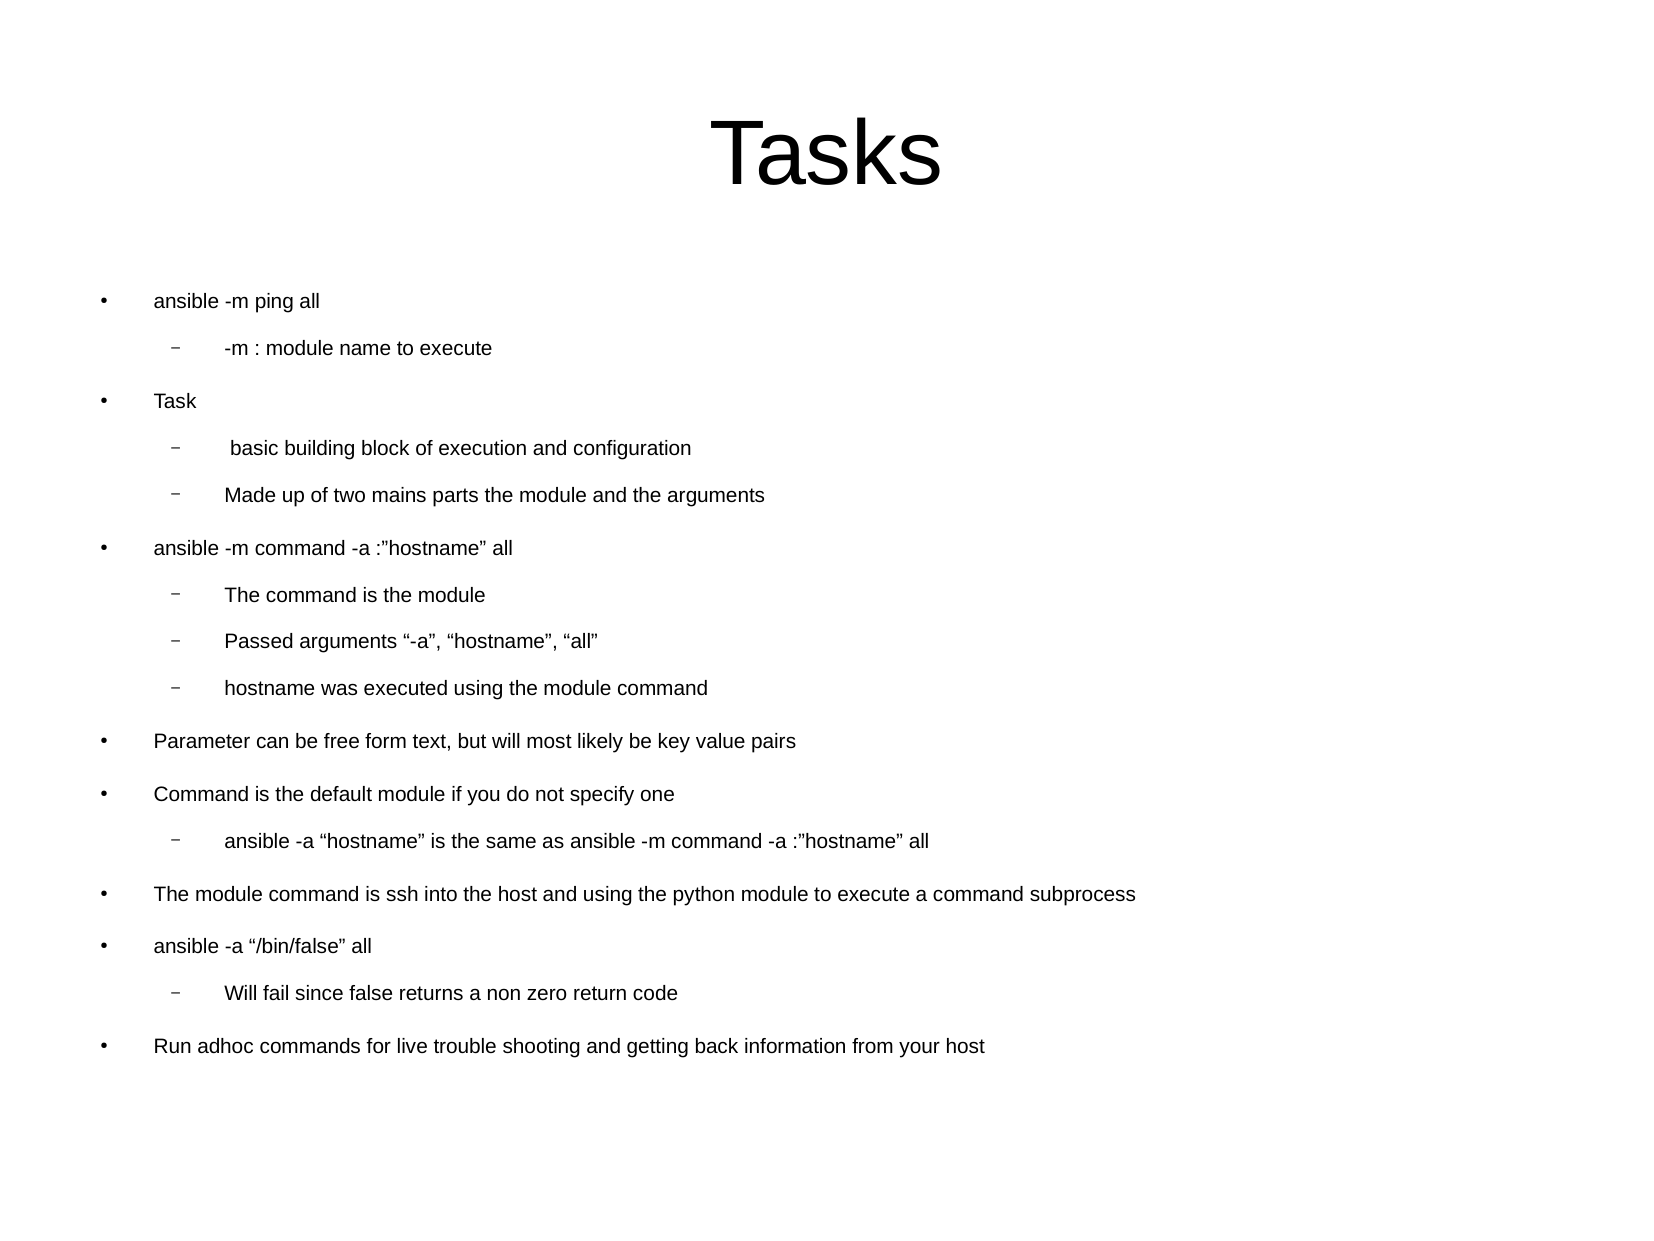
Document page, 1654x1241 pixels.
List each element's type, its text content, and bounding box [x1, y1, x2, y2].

title Tasks [82, 49, 1571, 257]
list ansible -m ping all -m : module name to execute Task basic building block of execution and configuration Made up of two mains parts the module and the arguments ansible -m command -a :”hostname” all The command is the module Passed arguments “-a”, “hostname”, “all” hostname was executed using the module command Parameter can be free form text, but will most likely be key value pairs Command is the default module if you do not specify one ansible -a “hostname” is the same as ansible -m command -a :”hostname” all The module command is ssh into the host and using the python module to execute a command subprocess ansible -a “/bin/false” all Will fail since false returns a non zero return code Run adhoc commands for live trouble shooting and getting back information from your host [82, 290, 1571, 1229]
